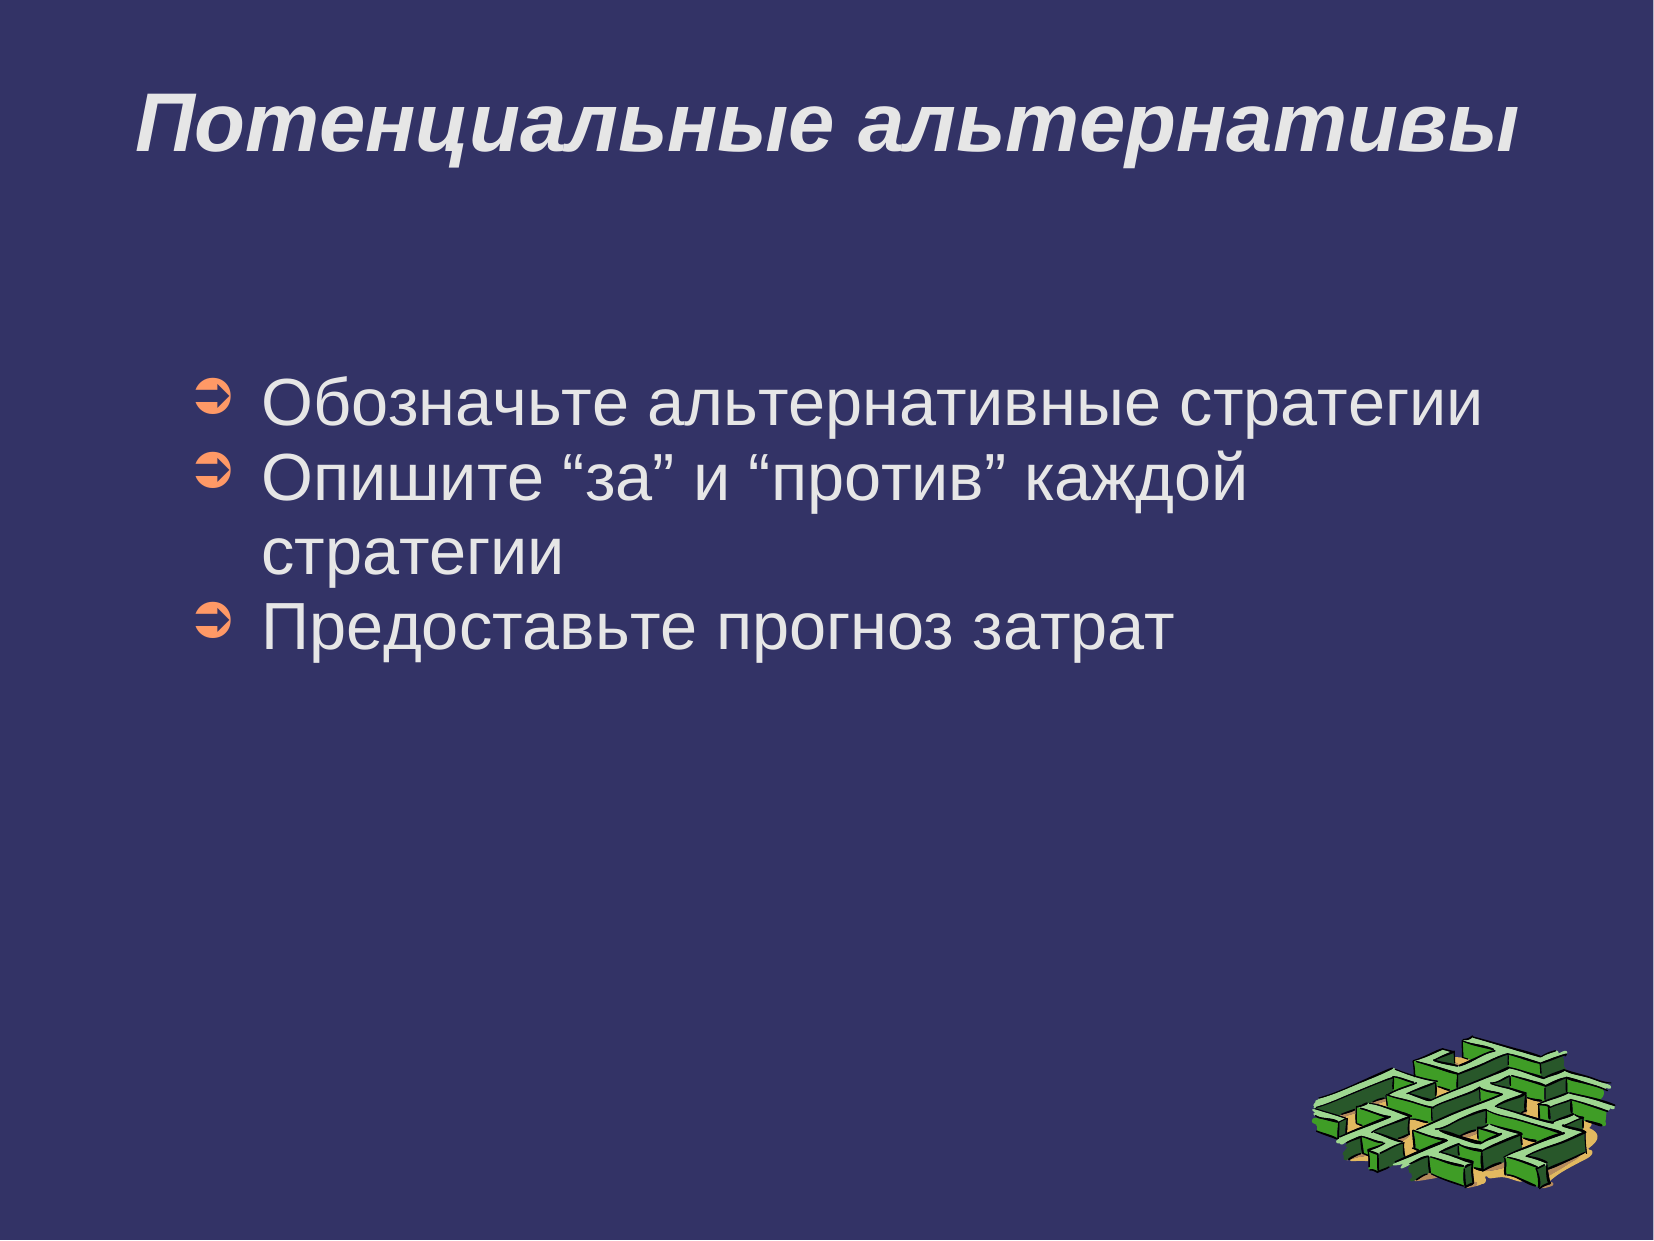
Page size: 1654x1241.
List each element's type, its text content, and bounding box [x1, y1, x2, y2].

list Обозначьте альтернативные стратегии Опишите “за” и “против” каждой стратегии Предоставьте прогноз затрат [178, 364, 1570, 1147]
title Потенциальные альтернативы [121, 19, 1534, 227]
